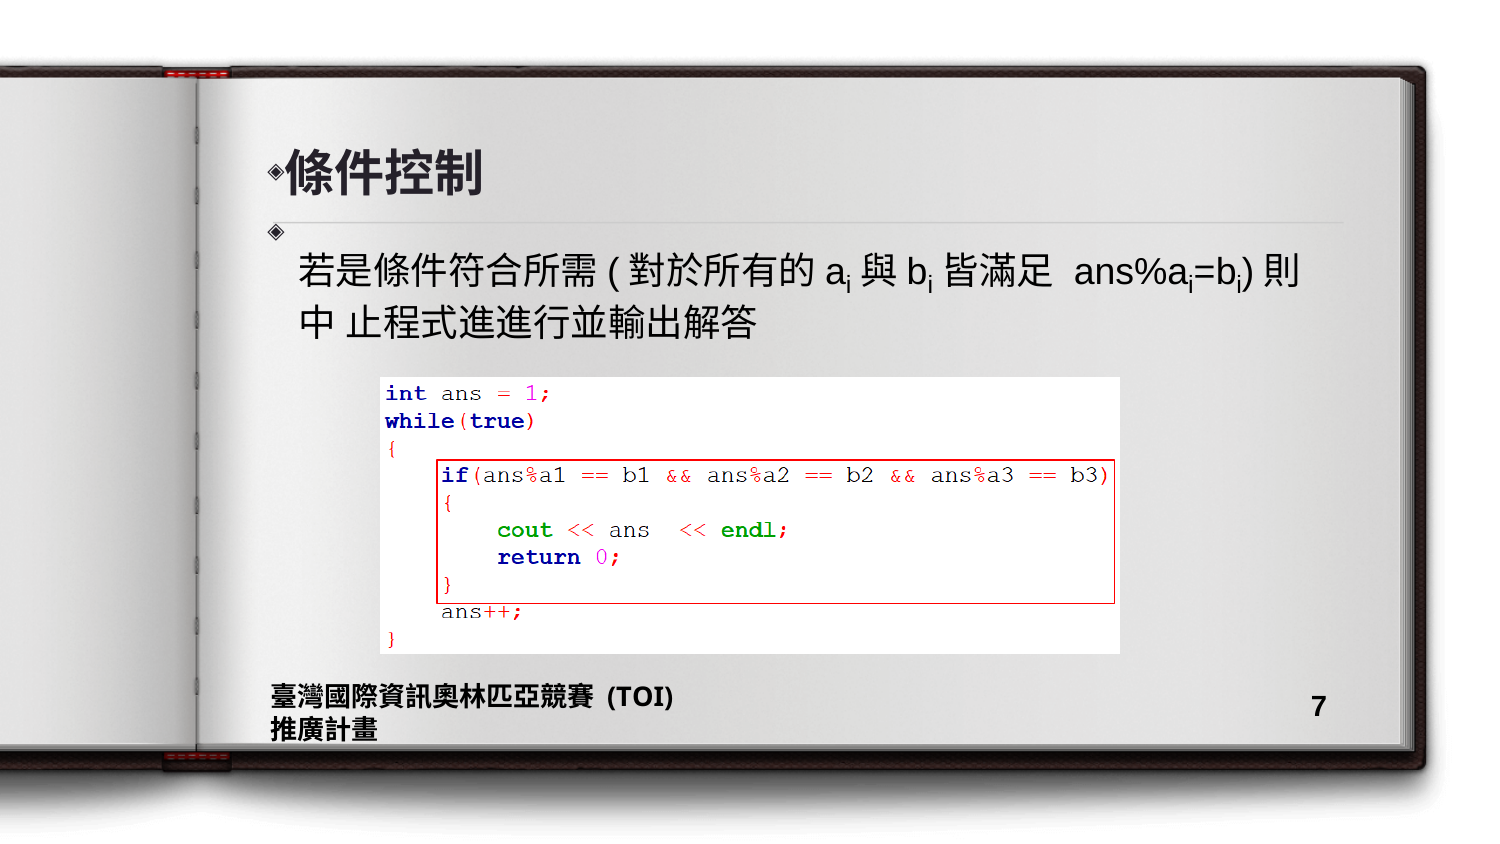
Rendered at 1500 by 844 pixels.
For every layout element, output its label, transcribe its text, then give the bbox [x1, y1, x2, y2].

text_box ‹#› [1296, 672, 1386, 737]
text_box 若是條件符合所需(對於所有的ai與bi皆滿足 ans%ai=bi)則中 止程式進進行並輸出解答 [283, 240, 1322, 357]
picture [380, 377, 1120, 654]
text_box 條件控制 [252, 126, 745, 216]
